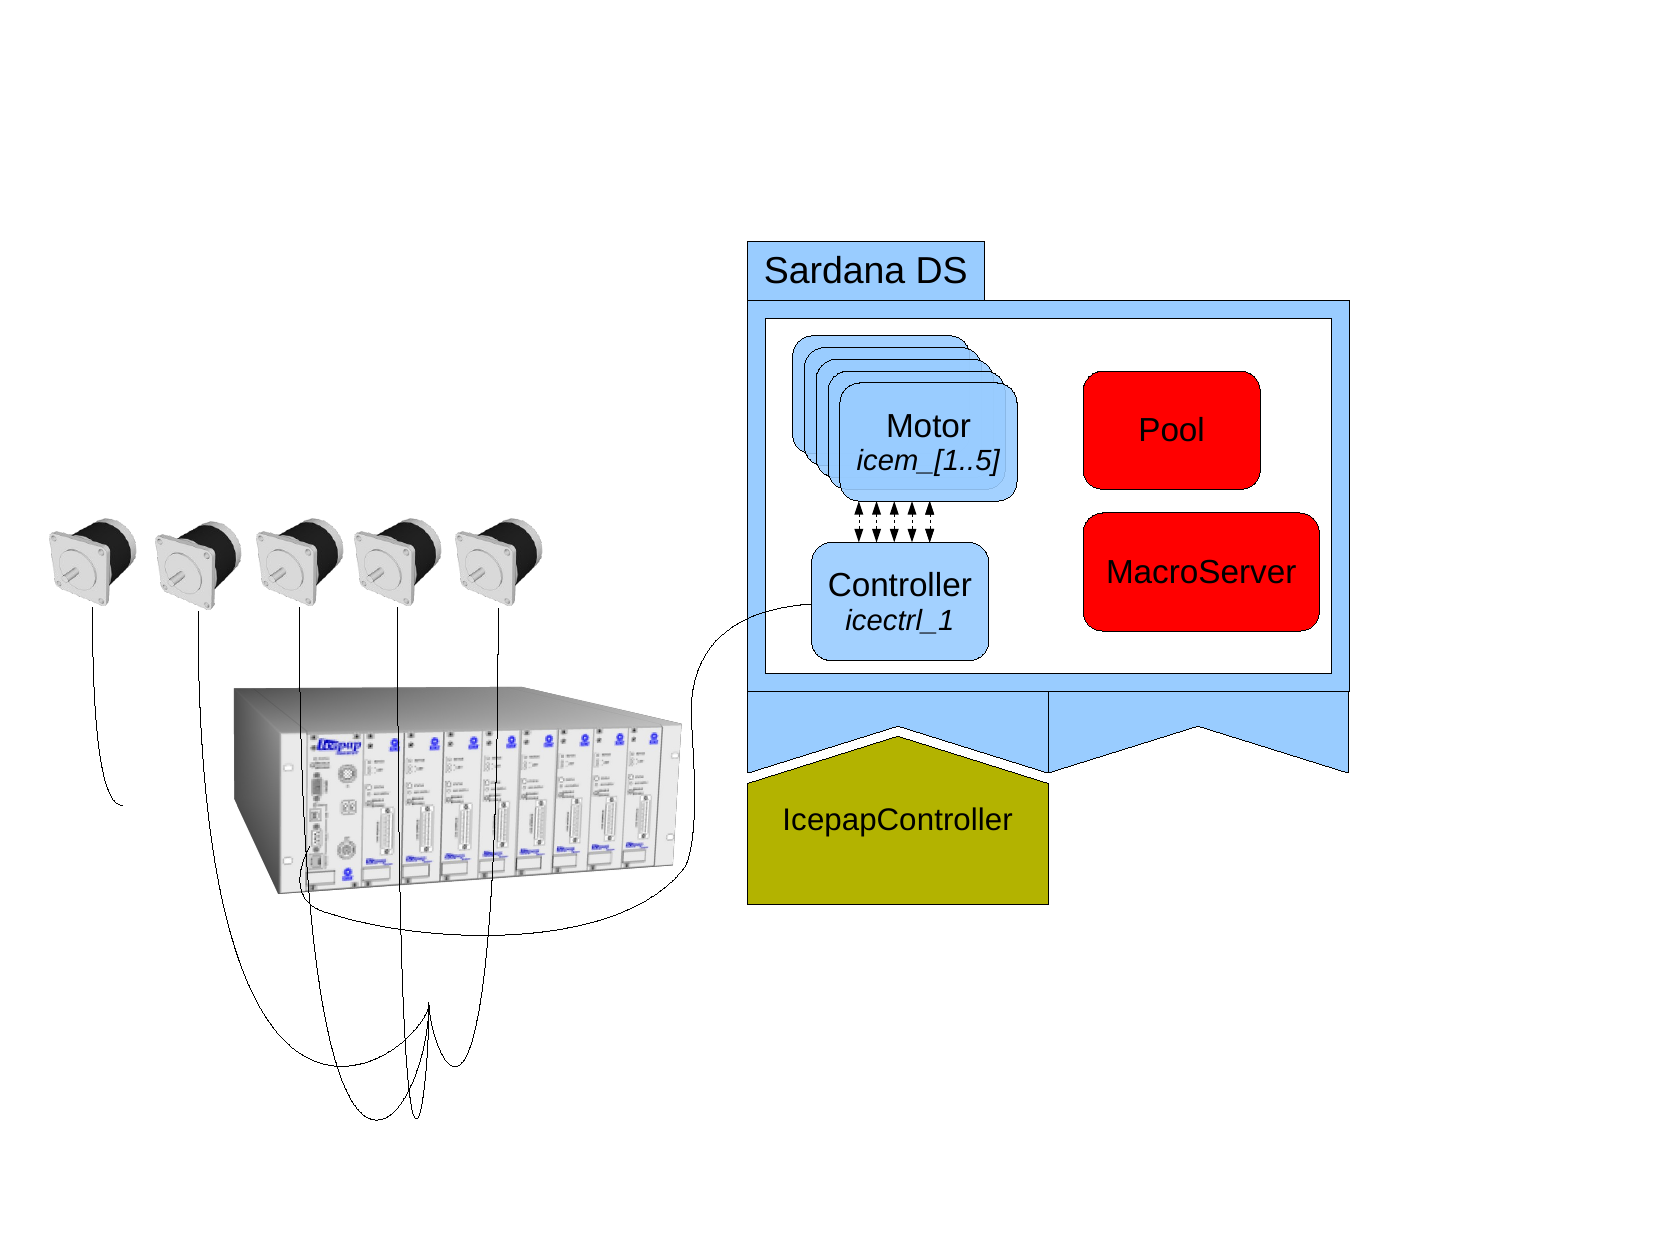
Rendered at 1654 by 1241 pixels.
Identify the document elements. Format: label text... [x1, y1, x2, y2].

picture [453, 518, 544, 609]
text_box [747, 300, 1350, 773]
text_box Pool [1083, 371, 1261, 490]
text_box IcepapController [747, 736, 1049, 905]
text_box Controller icectrl_1 [811, 542, 989, 661]
text_box Sardana DS [747, 241, 985, 301]
picture [352, 518, 443, 608]
picture [235, 688, 681, 893]
text_box MacroServer [1083, 512, 1320, 632]
picture [153, 521, 243, 612]
picture [47, 518, 138, 608]
text_box Motor icem_[1..5] [839, 382, 1018, 502]
picture [254, 518, 345, 608]
